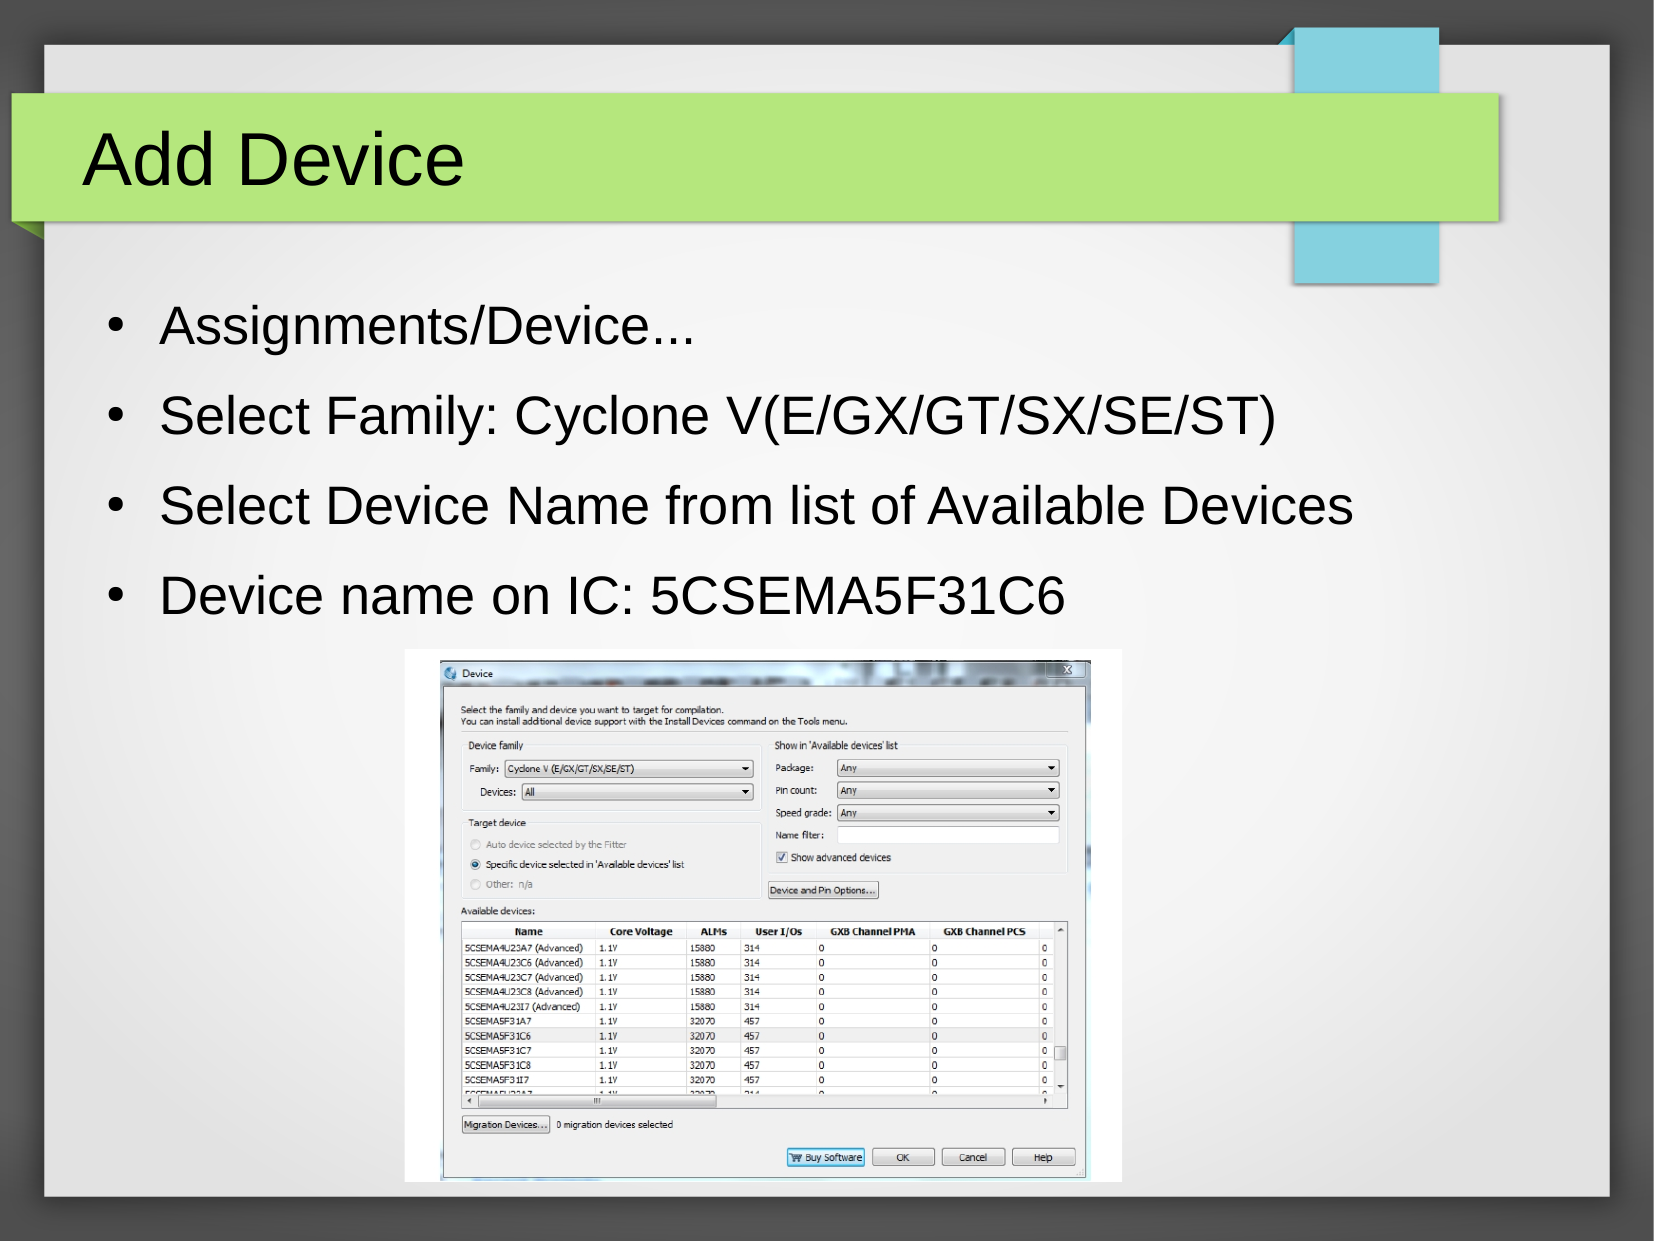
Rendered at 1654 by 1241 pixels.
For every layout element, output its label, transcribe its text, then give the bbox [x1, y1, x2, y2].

title Add Device [82, 100, 1264, 219]
list Assignments/Device... Select Family: Cyclone V(E/GX/GT/SX/SE/ST) Select Device Name from list of Available Devices Device name on IC: 5CSEMA5F31C6 [88, 295, 1577, 1015]
picture [0, 0, 1654, 1241]
